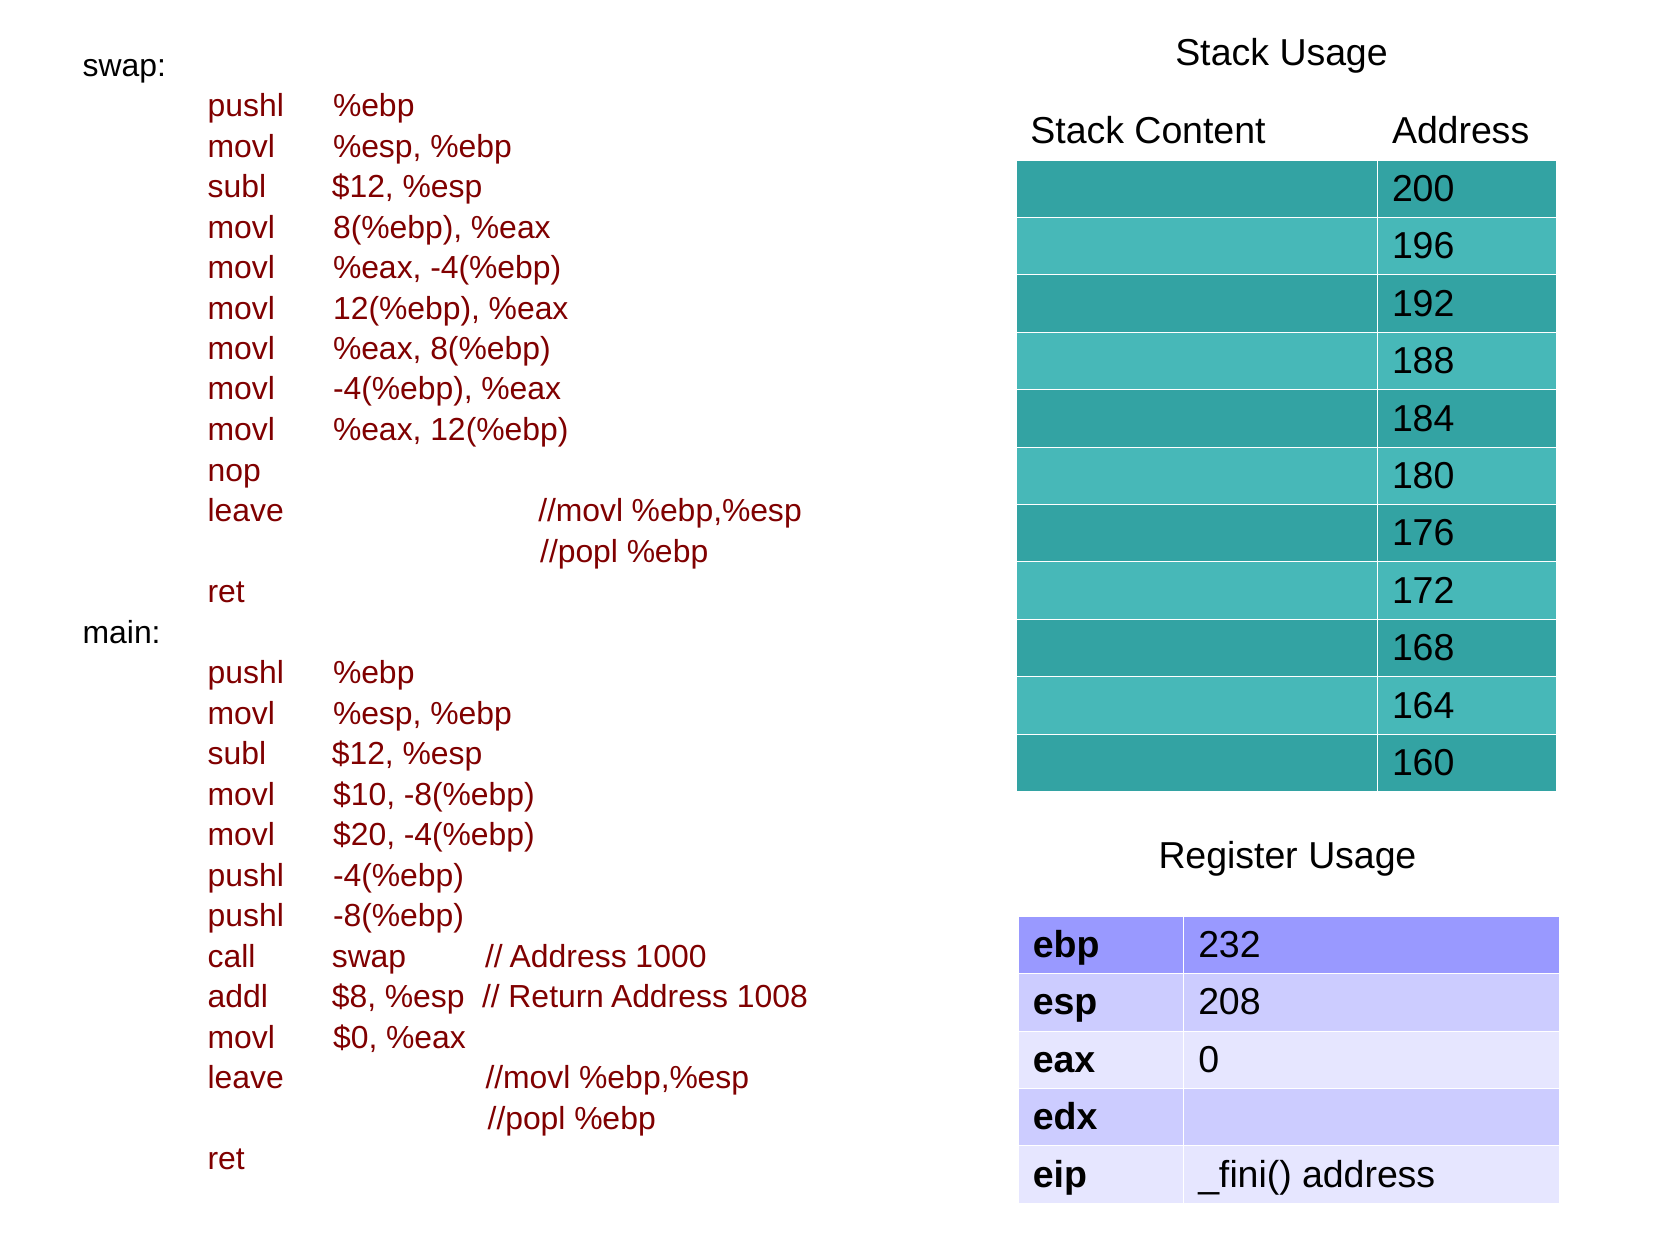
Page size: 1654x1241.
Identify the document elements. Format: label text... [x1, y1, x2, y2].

table_cell eip [1019, 1146, 1183, 1203]
table_cell 0 [1184, 1032, 1559, 1088]
table_cell edx [1019, 1089, 1183, 1145]
table_cell [1017, 735, 1377, 791]
table_cell 172 [1378, 562, 1556, 619]
table_cell 168 [1378, 620, 1556, 676]
table_cell 176 [1378, 505, 1556, 561]
table_header 232 [1184, 917, 1559, 973]
table_cell [1017, 562, 1377, 619]
table_cell _fini() address [1184, 1146, 1559, 1203]
table_cell [1017, 677, 1377, 734]
table_cell [1017, 505, 1377, 561]
list swap: pushl %ebp movl %esp, %ebp subl $12, %esp movl 8(%ebp), %eax movl %eax, -4(%ebp) movl 12(%ebp), %eax movl %eax, 8(%ebp) movl -4(%ebp), %eax movl %eax, 12(%ebp) nop leave //movl %ebp,%esp //popl %ebp ret main: pushl %ebp movl %esp, %ebp subl $12, %esp movl $10, -8(%ebp) movl $20, -4(%ebp) pushl -4(%ebp) pushl -8(%ebp) call swap // Address 1000 addl $8, %esp // Return Address 1008 movl $0, %eax leave //movl %ebp,%esp //popl %ebp ret [82, 47, 969, 1182]
table_cell eax [1019, 1032, 1183, 1088]
table_cell 184 [1378, 390, 1556, 447]
table_cell 180 [1378, 448, 1556, 504]
table_cell [1017, 161, 1377, 217]
text_box Stack Usage [1009, 23, 1554, 81]
table_cell esp [1019, 974, 1183, 1031]
table_cell 164 [1378, 677, 1556, 734]
text_box Register Usage [1015, 826, 1560, 884]
table_header ebp [1019, 917, 1183, 973]
table_header Stack Content [1017, 103, 1377, 160]
table_cell 196 [1378, 218, 1556, 274]
table_cell 200 [1378, 161, 1556, 217]
table_header Address [1378, 103, 1556, 160]
table_cell [1184, 1089, 1559, 1145]
table_cell [1017, 275, 1377, 332]
table_cell [1017, 390, 1377, 447]
table_cell 208 [1184, 974, 1559, 1031]
table_cell 192 [1378, 275, 1556, 332]
table_cell [1017, 333, 1377, 389]
table_cell [1017, 448, 1377, 504]
table_cell 188 [1378, 333, 1556, 389]
table_cell [1017, 620, 1377, 676]
table_cell [1017, 218, 1377, 274]
table_cell 160 [1378, 735, 1556, 791]
